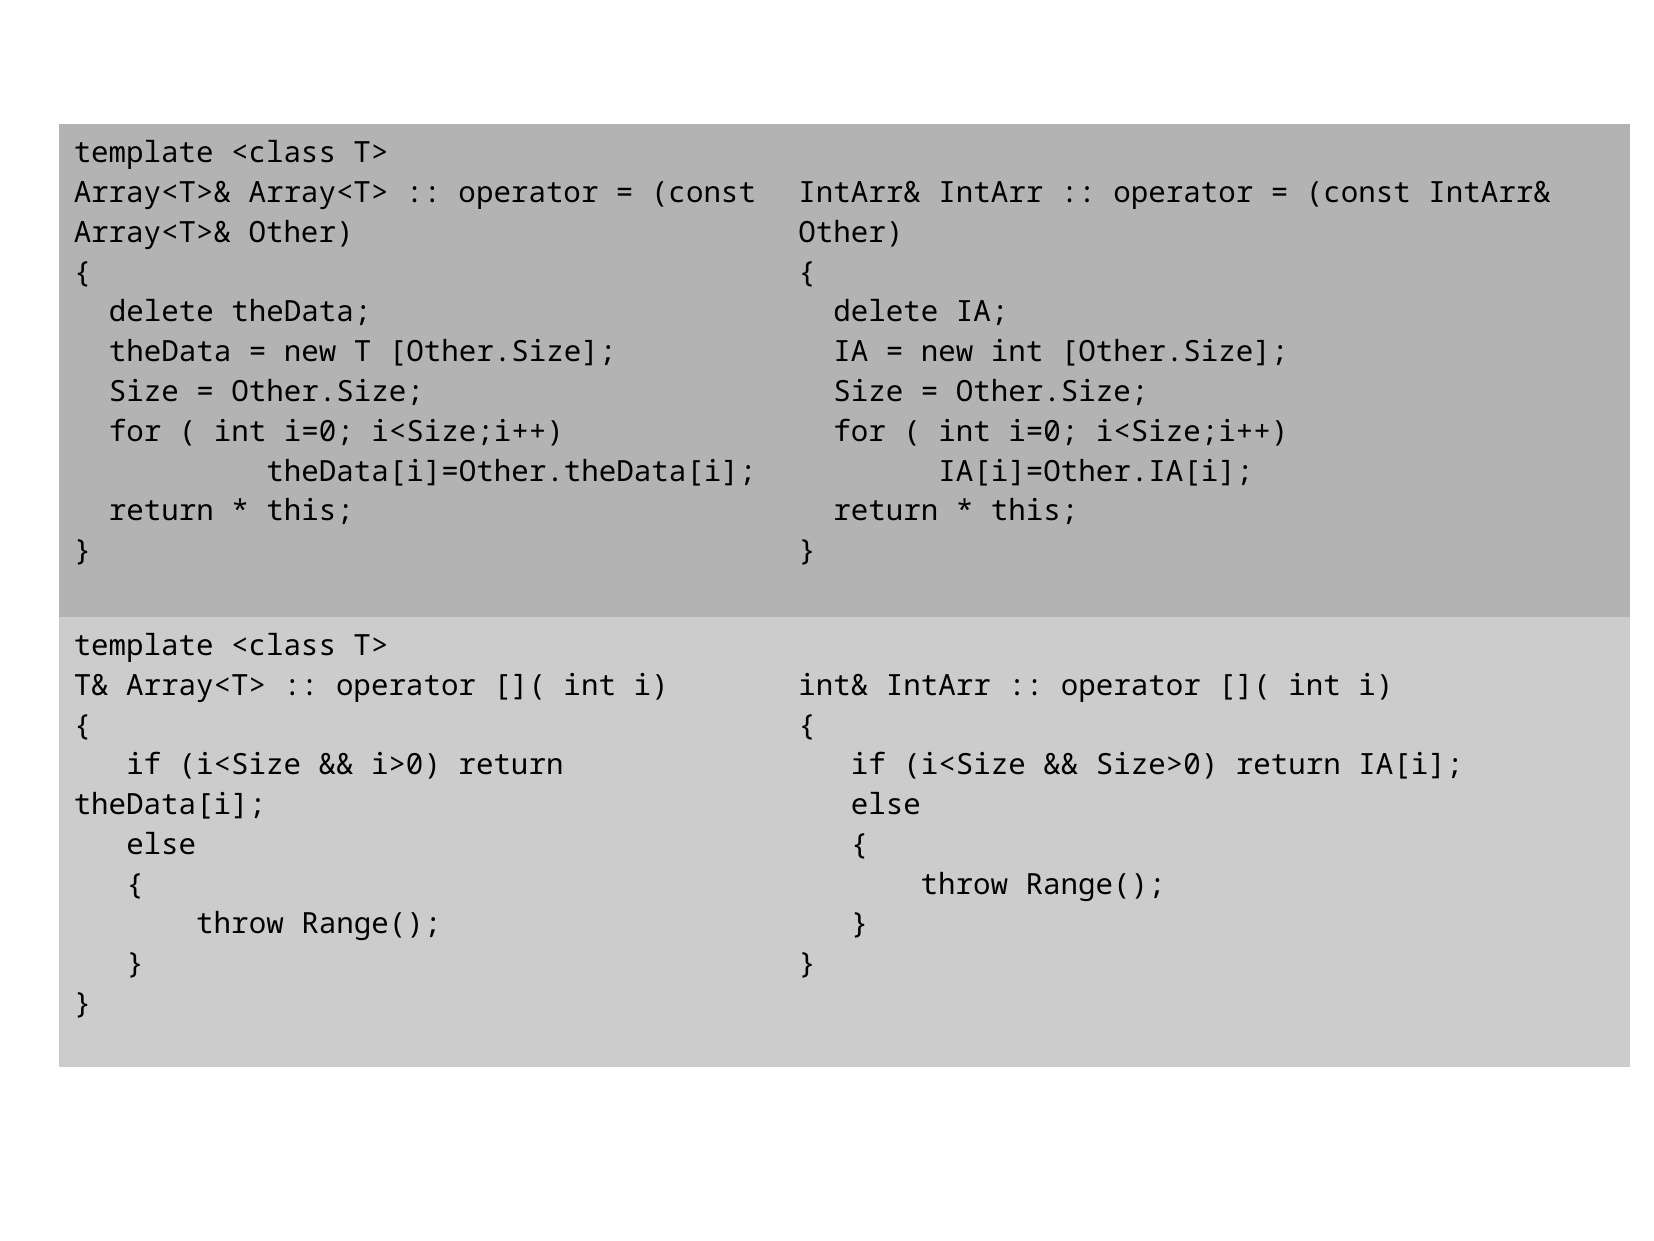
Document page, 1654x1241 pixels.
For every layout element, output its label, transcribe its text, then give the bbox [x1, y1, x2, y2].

table_header template <class T> Array<T>& Array<T> :: operator = (const Array<T>& Other) { delete theData; theData = new T [Other.Size]; Size = Other.Size; for ( int i=0; i<Size;i++) theData[i]=Other.theData[i]; return * this; } [59, 124, 783, 617]
table_header IntArr& IntArr :: operator = (const IntArr& Other) { delete IA; IA = new int [Other.Size]; Size = Other.Size; for ( int i=0; i<Size;i++) IA[i]=Other.IA[i]; return * this; } [783, 124, 1630, 617]
table_cell int& IntArr :: operator []( int i) { if (i<Size && Size>0) return IA[i]; else { throw Range(); } } [783, 617, 1630, 1067]
table_cell template <class T> T& Array<T> :: operator []( int i) { if (i<Size && i>0) return theData[i]; else { throw Range(); } } [59, 617, 783, 1067]
